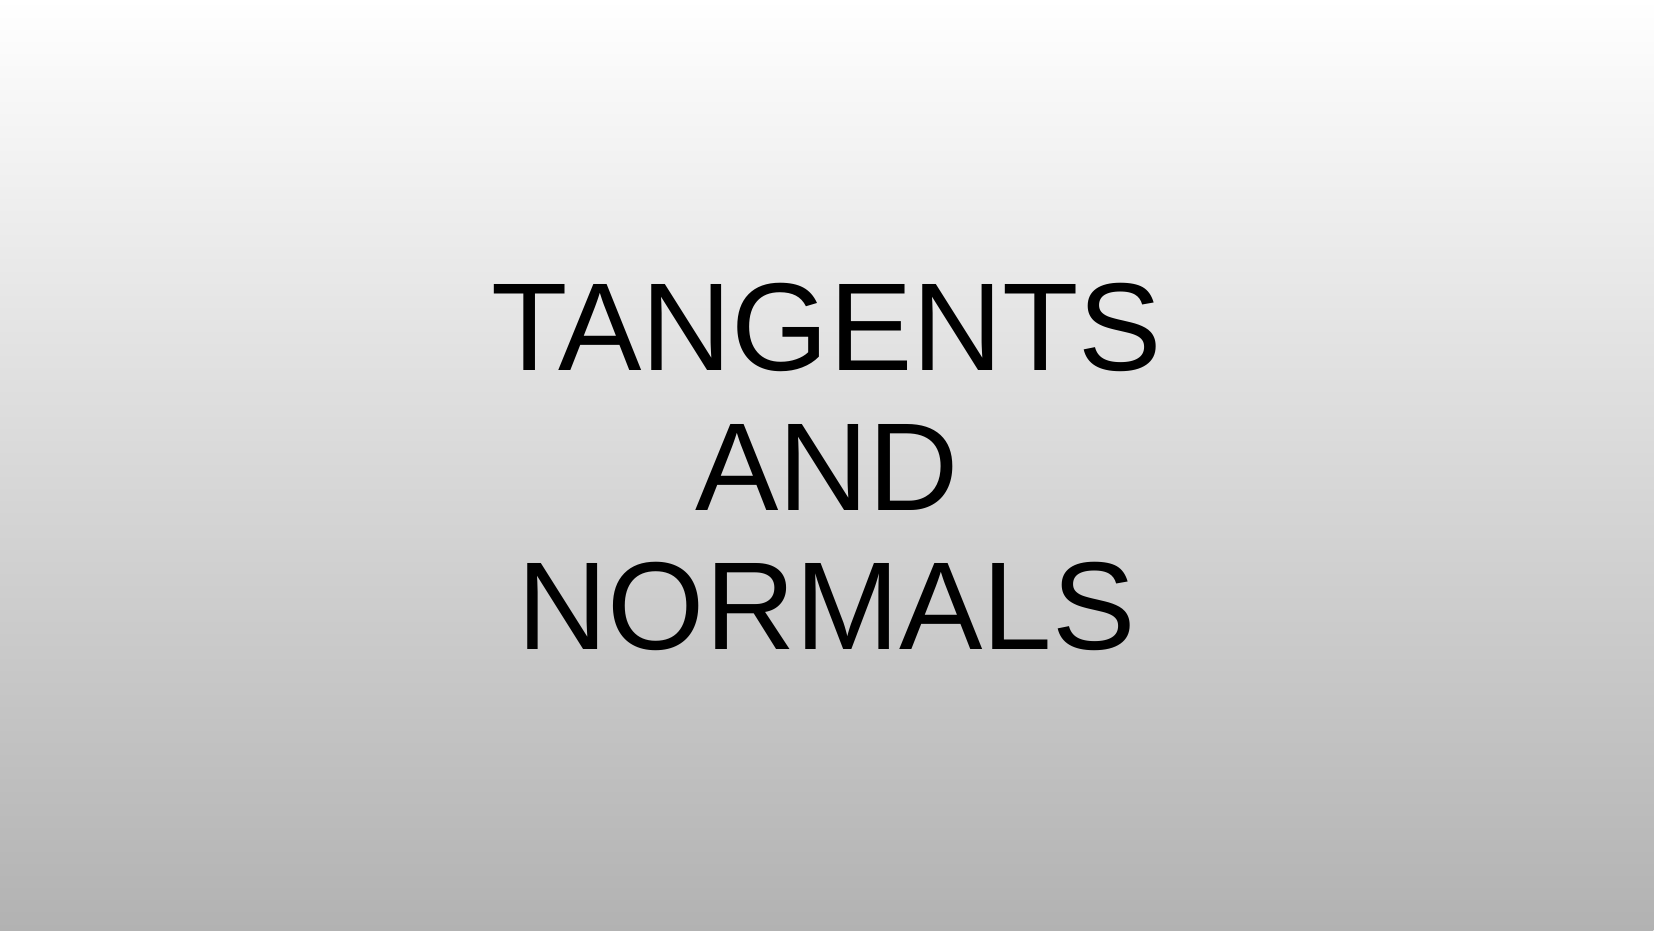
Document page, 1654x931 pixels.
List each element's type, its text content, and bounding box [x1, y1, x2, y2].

title TANGENTS AND NORMALS [82, 53, 1571, 880]
